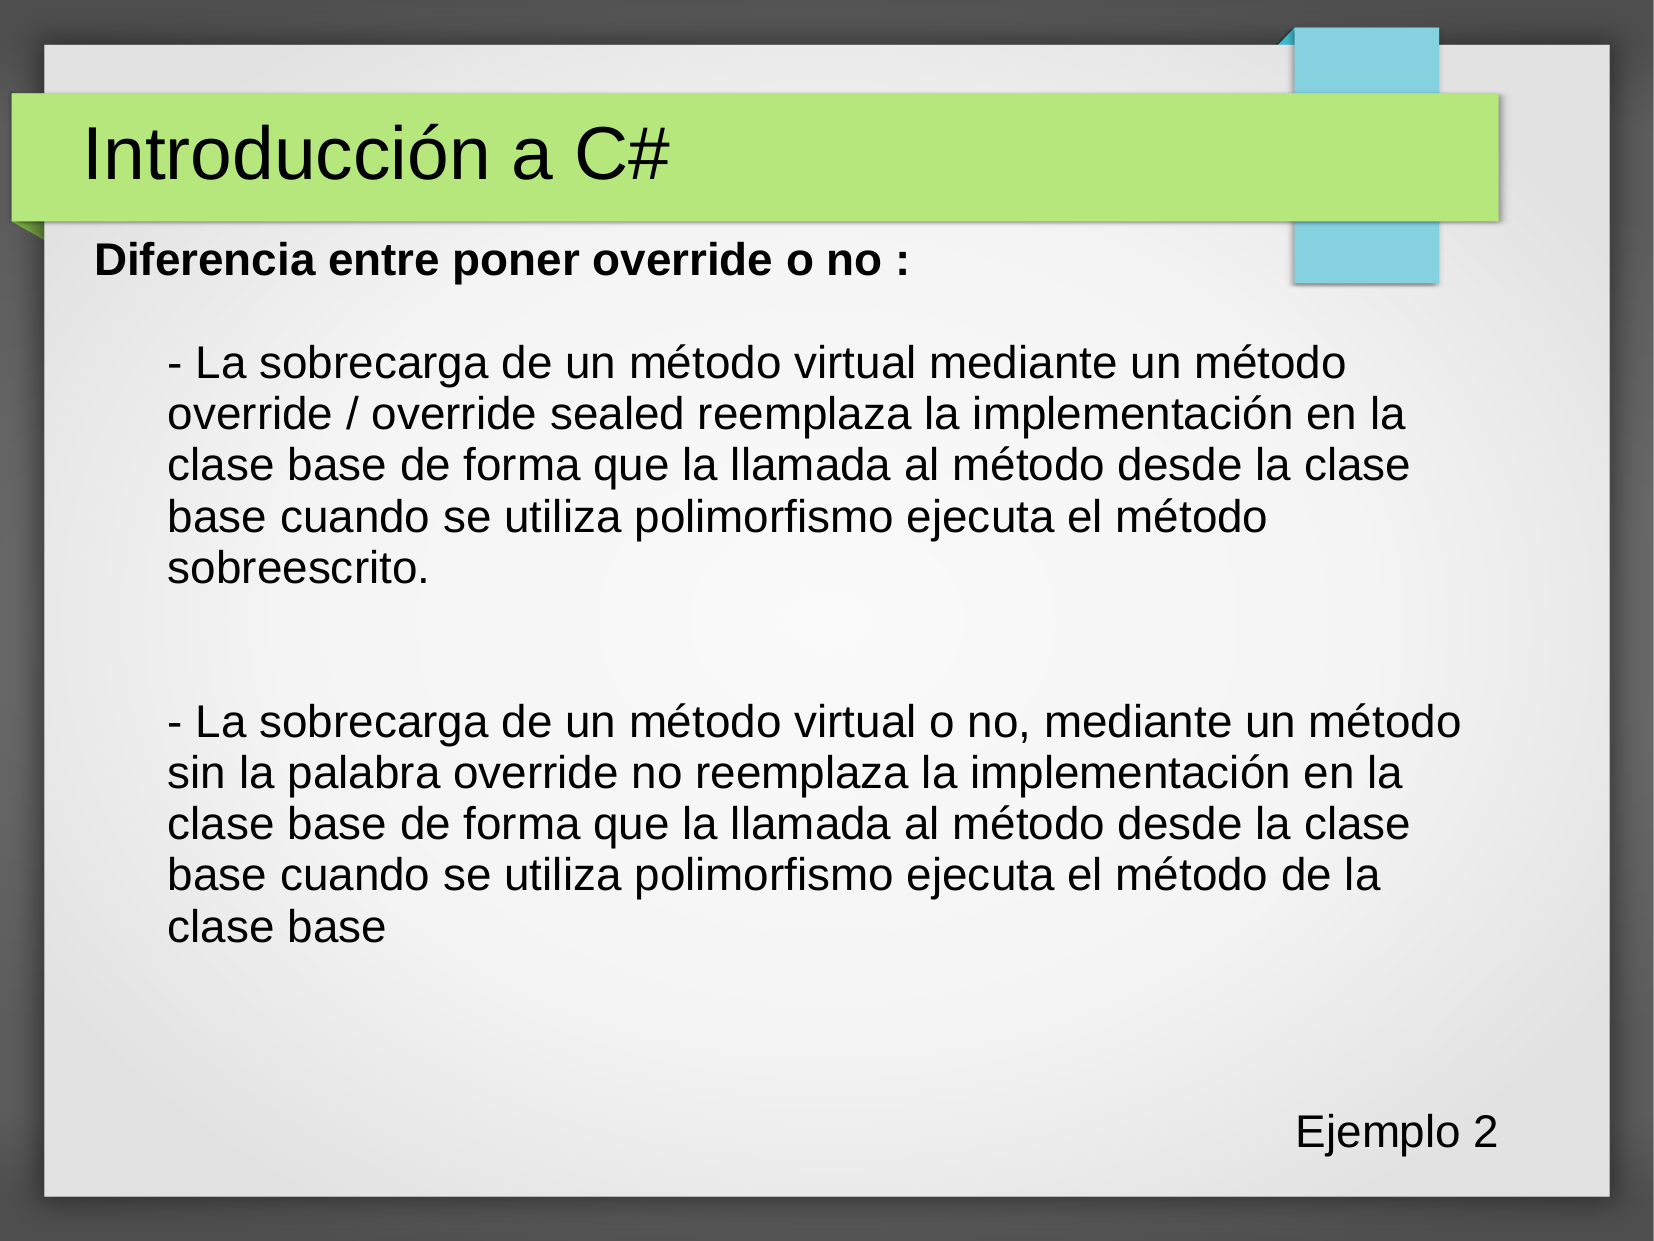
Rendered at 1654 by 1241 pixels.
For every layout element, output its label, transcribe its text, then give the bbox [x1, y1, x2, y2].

title Introducción a C# [82, 94, 1264, 213]
text_box Diferencia entre poner override o no : - La sobrecarga de un método virtual mediante un método override / override sealed reemplaza la implementación en la clase base de forma que la llamada al método desde la clase base cuando se utiliza polimorfismo ejecuta el método sobreescrito. - La sobrecarga de un método virtual o no, mediante un método sin la palabra override no reemplaza la implementación en la clase base de forma que la llamada al método desde la clase base cuando se utiliza polimorfismo ejecuta el método de la clase base Ejemplo 2 [94, 234, 1500, 1157]
picture [0, 0, 1654, 1241]
